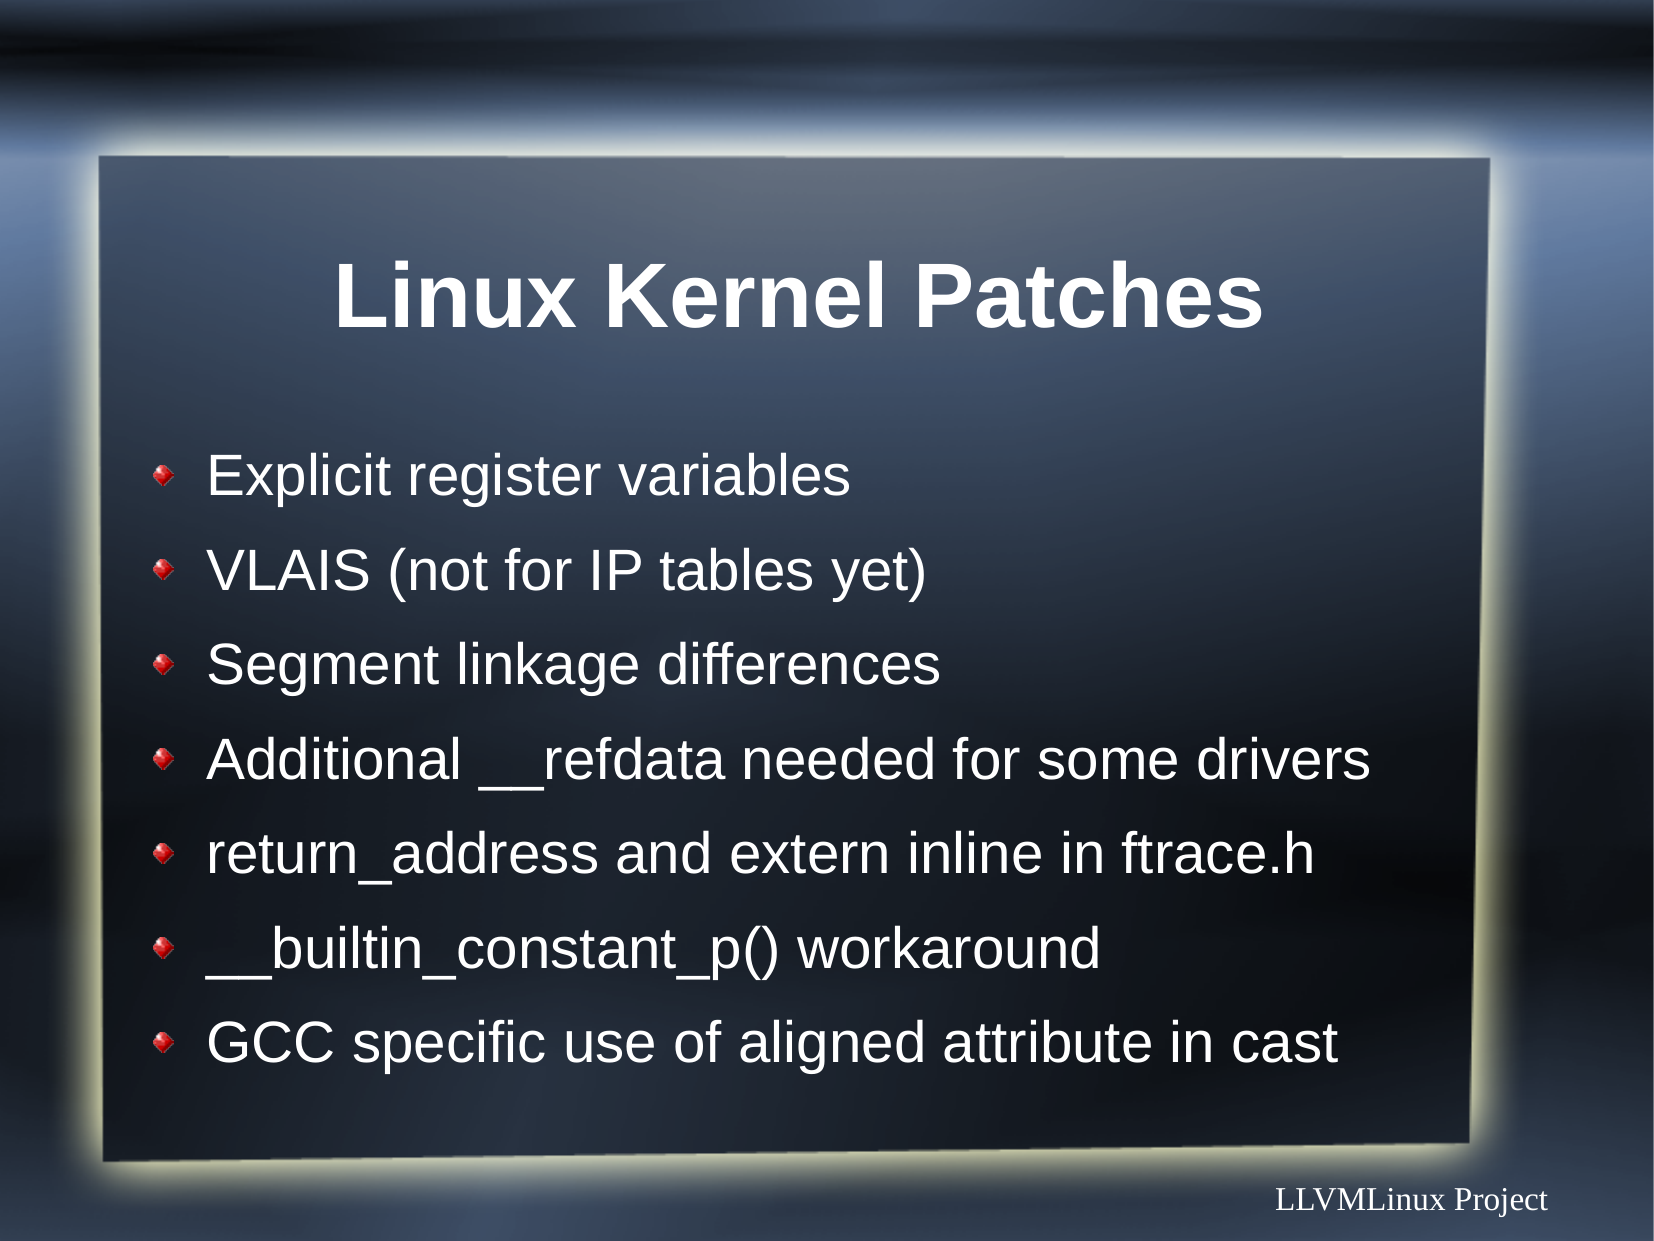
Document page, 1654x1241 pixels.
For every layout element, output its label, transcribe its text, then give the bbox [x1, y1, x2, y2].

title Linux Kernel Patches [124, 177, 1477, 414]
list Explicit register variables VLAIS (not for IP tables yet) Segment linkage differences Additional __refdata needed for some drivers return_address and extern inline in ftrace.h __builtin_constant_p() workaround GCC specific use of aligned attribute in cast [135, 442, 1447, 1163]
picture [0, 0, 1654, 1241]
